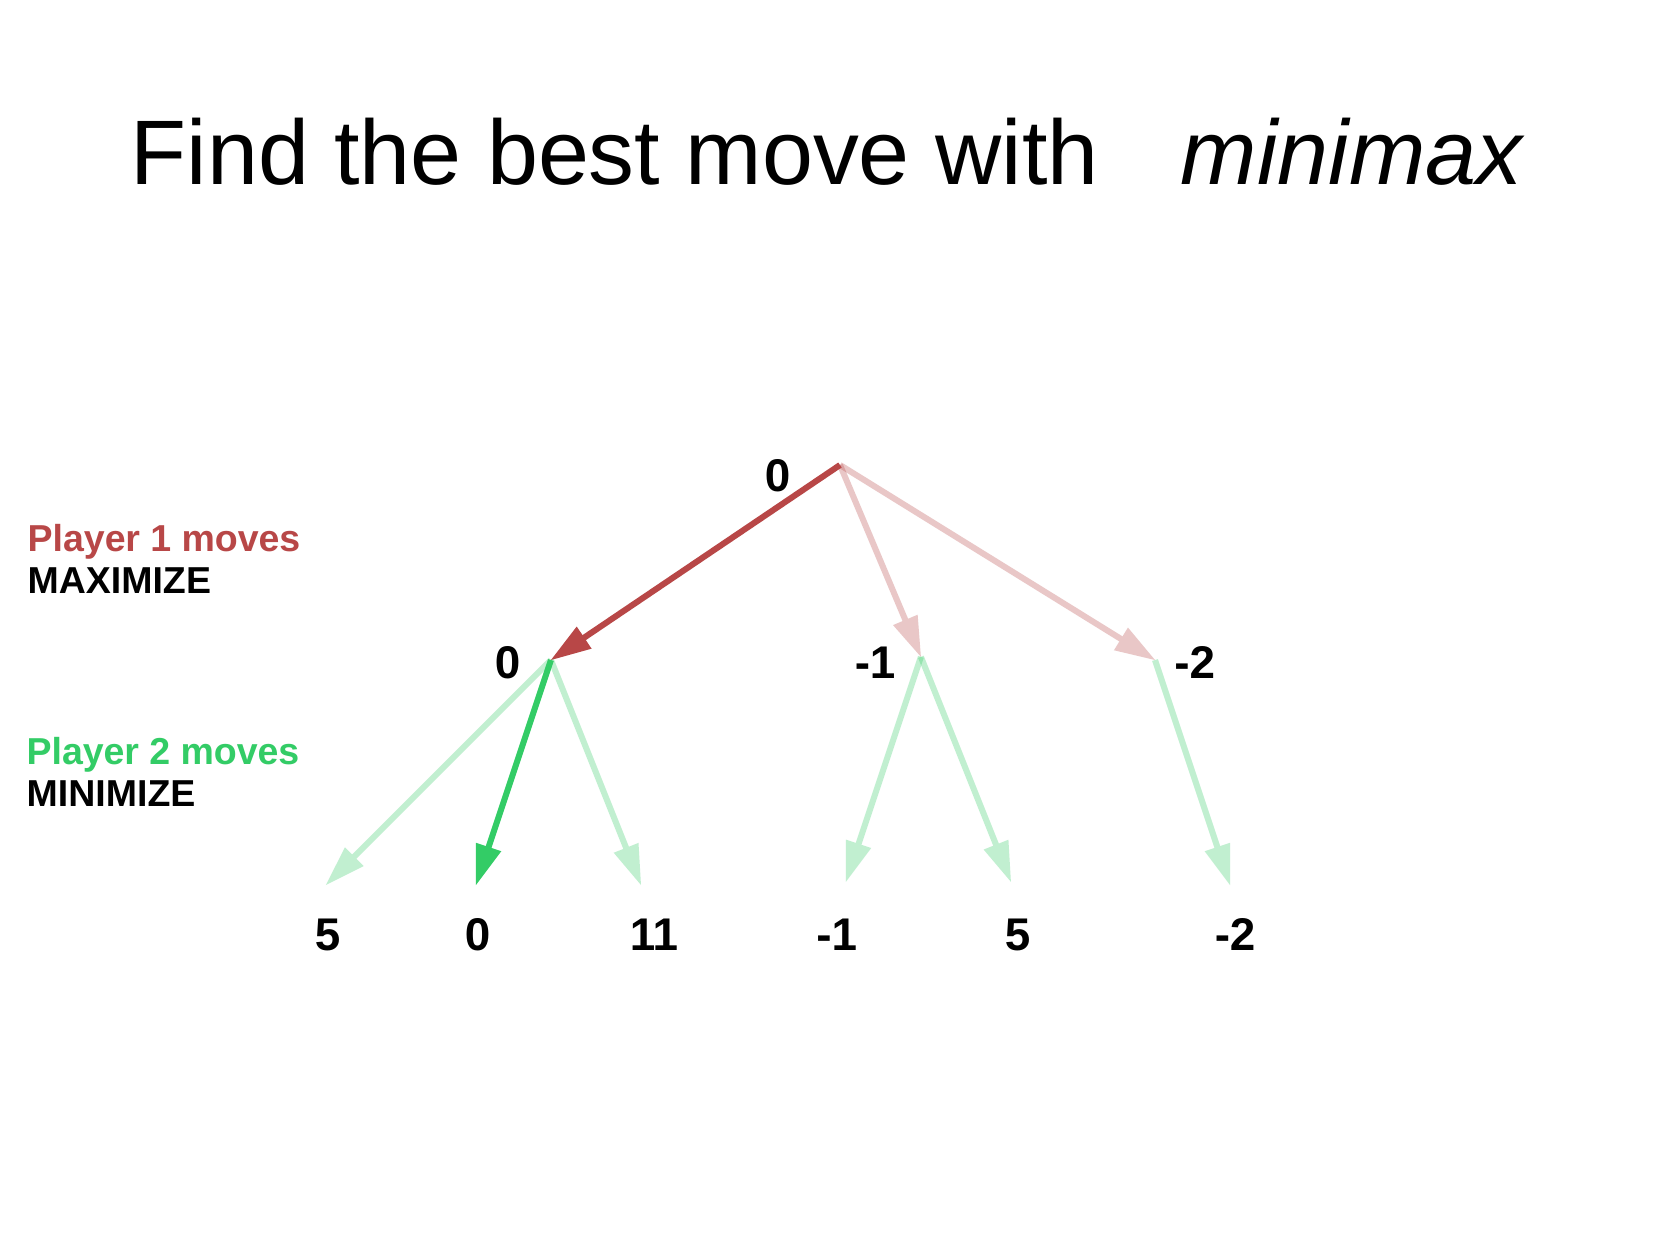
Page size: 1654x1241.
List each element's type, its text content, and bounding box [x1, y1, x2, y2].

text_box -2 [1200, 901, 1271, 969]
text_box Player 1 moves MAXIMIZE [12, 510, 314, 612]
text_box Player 2 moves MINIMIZE [11, 723, 313, 825]
text_box -1 [801, 901, 873, 969]
text_box 5 [300, 901, 356, 969]
text_box 0 [750, 442, 806, 511]
title Find the best move with minimax [82, 49, 1571, 257]
text_box -2 [1159, 630, 1231, 698]
text_box 0 [450, 901, 506, 969]
text_box 11 [615, 901, 694, 969]
text_box 0 [480, 630, 536, 698]
text_box 5 [990, 901, 1046, 969]
text_box -1 [840, 630, 911, 698]
